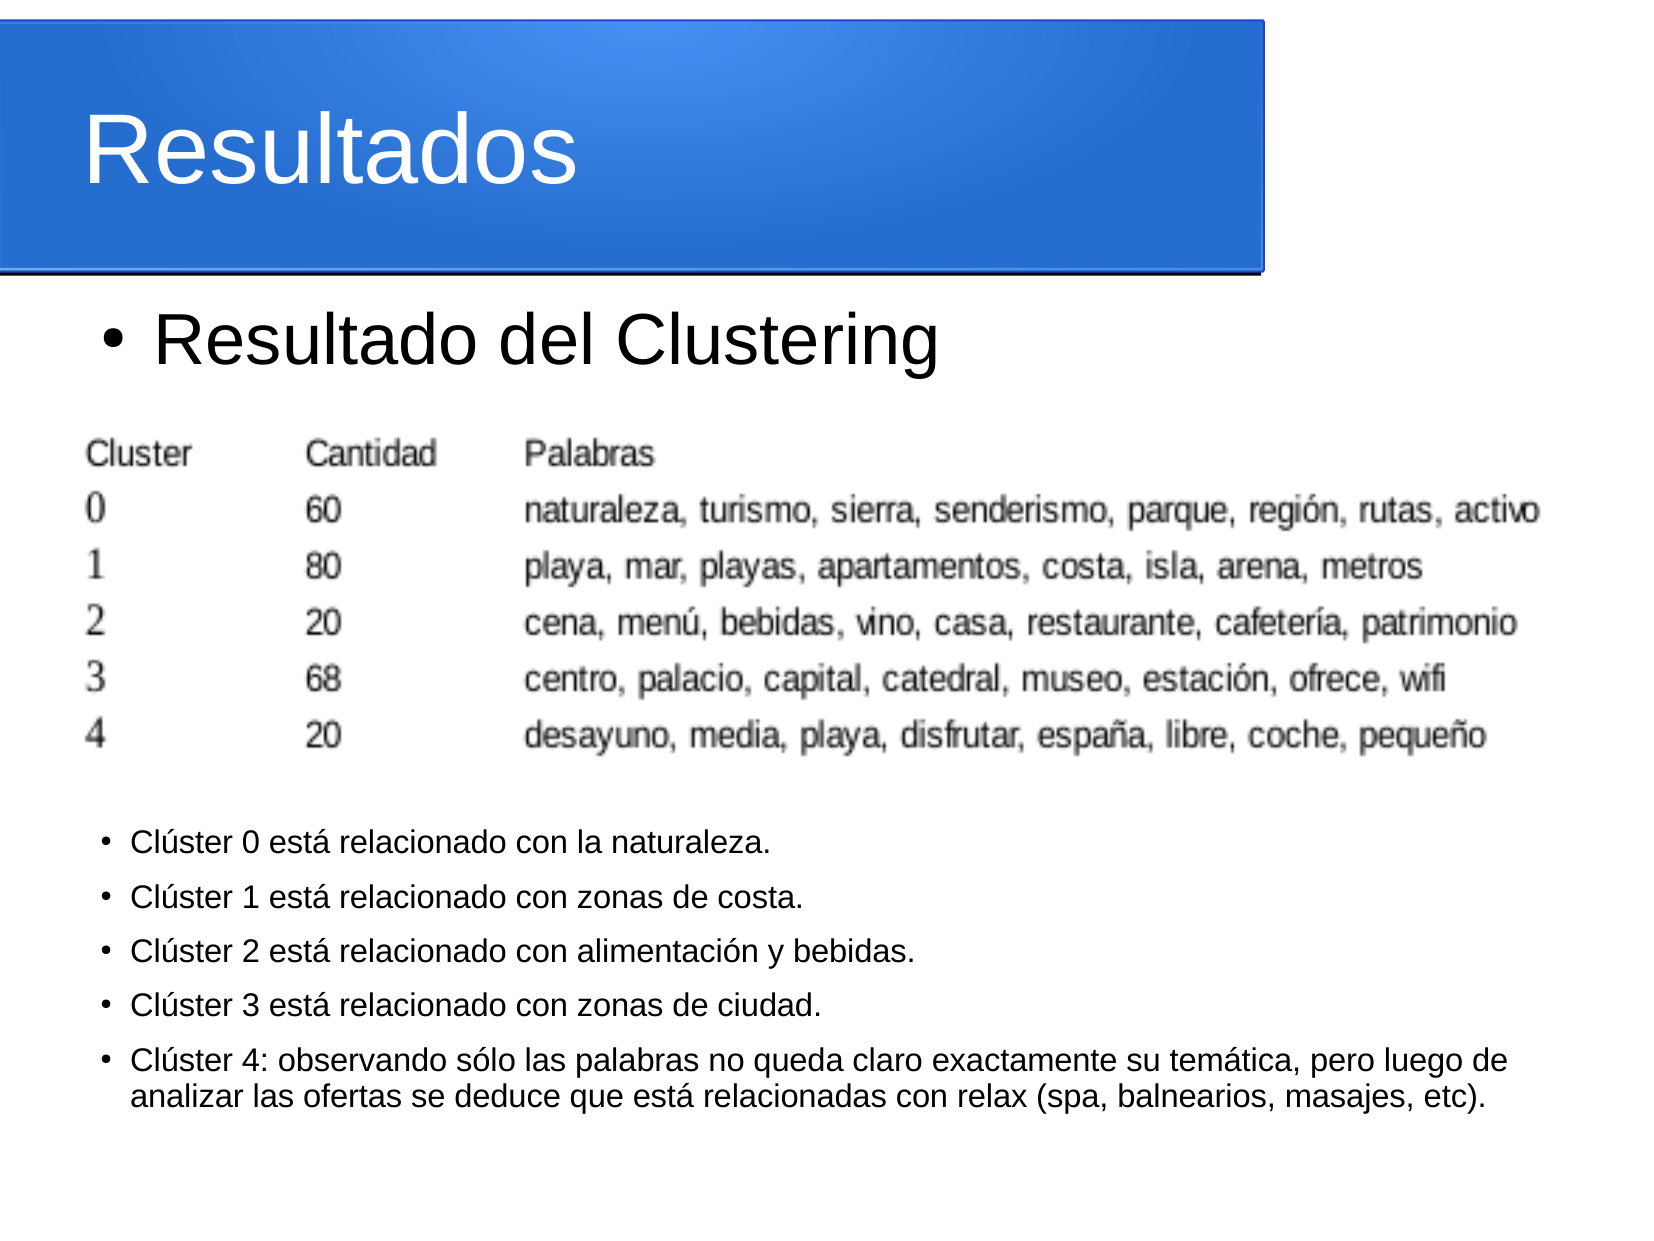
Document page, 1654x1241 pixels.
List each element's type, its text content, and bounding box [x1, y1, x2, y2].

list Resultado del Clustering [82, 299, 1571, 406]
title Resultados [82, 47, 1235, 252]
list Clúster 0 está relacionado con la naturaleza. Clúster 1 está relacionado con zonas de costa. Clúster 2 está relacionado con alimentación y bebidas. Clúster 3 está relacionado con zonas de ciudad. Clúster 4: observando sólo las palabras no queda claro exactamente su temática, pero luego de analizar las ofertas se deduce que está relacionadas con relax (spa, balnearios, masajes, etc). [90, 824, 1579, 1126]
picture [75, 419, 1552, 768]
